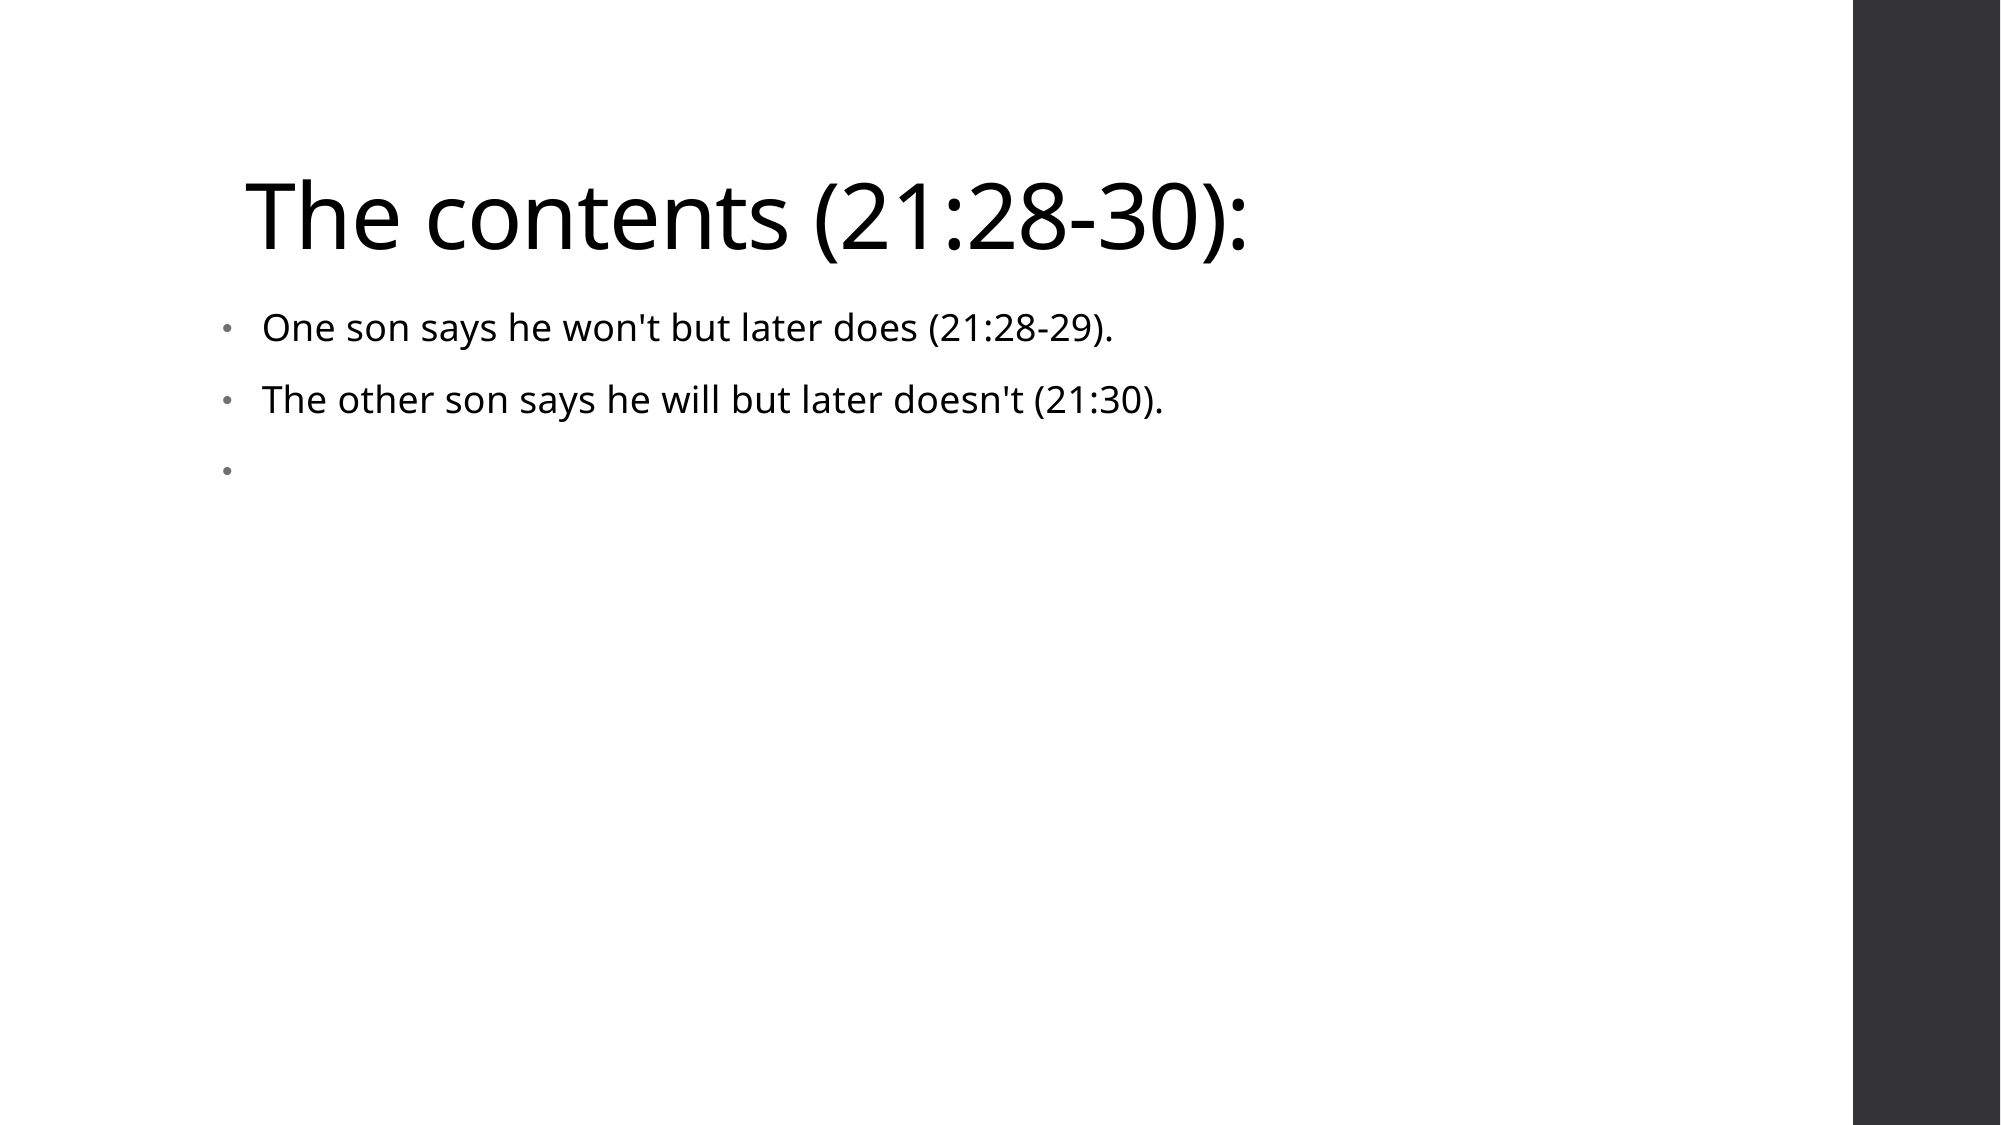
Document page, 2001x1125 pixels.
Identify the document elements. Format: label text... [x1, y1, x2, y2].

title The contents (21:28-30): [206, 60, 1797, 278]
list One son says he won't but later does (21:28-29). The other son says he will but later doesn't (21:30). [206, 299, 1617, 1014]
